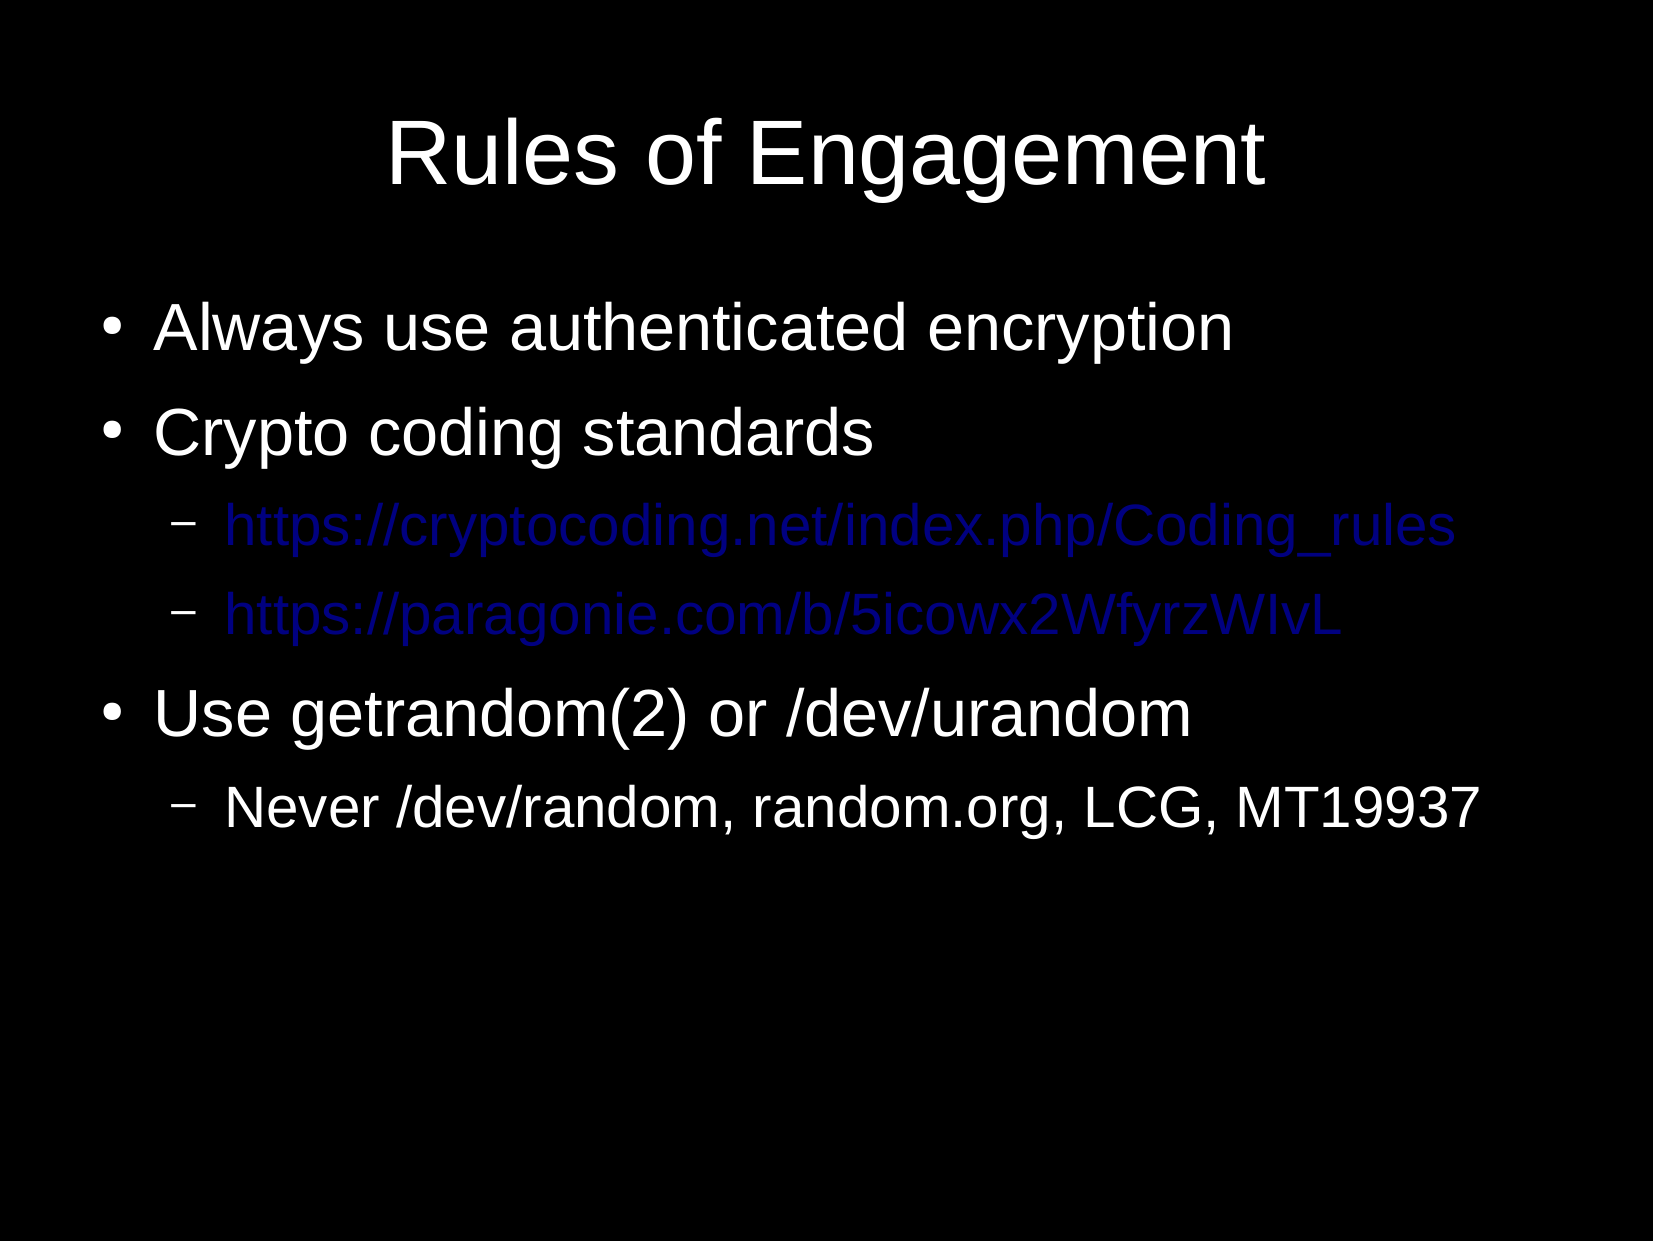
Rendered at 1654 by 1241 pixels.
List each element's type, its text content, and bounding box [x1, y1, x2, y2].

list Always use authenticated encryption Crypto coding standards https://cryptocoding.net/index.php/Coding_rules https://paragonie.com/b/5icowx2WfyrzWIvL Use getrandom(2) or /dev/urandom Never /dev/random, random.org, LCG, MT19937 [82, 290, 1571, 1231]
title Rules of Engagement [82, 49, 1571, 257]
